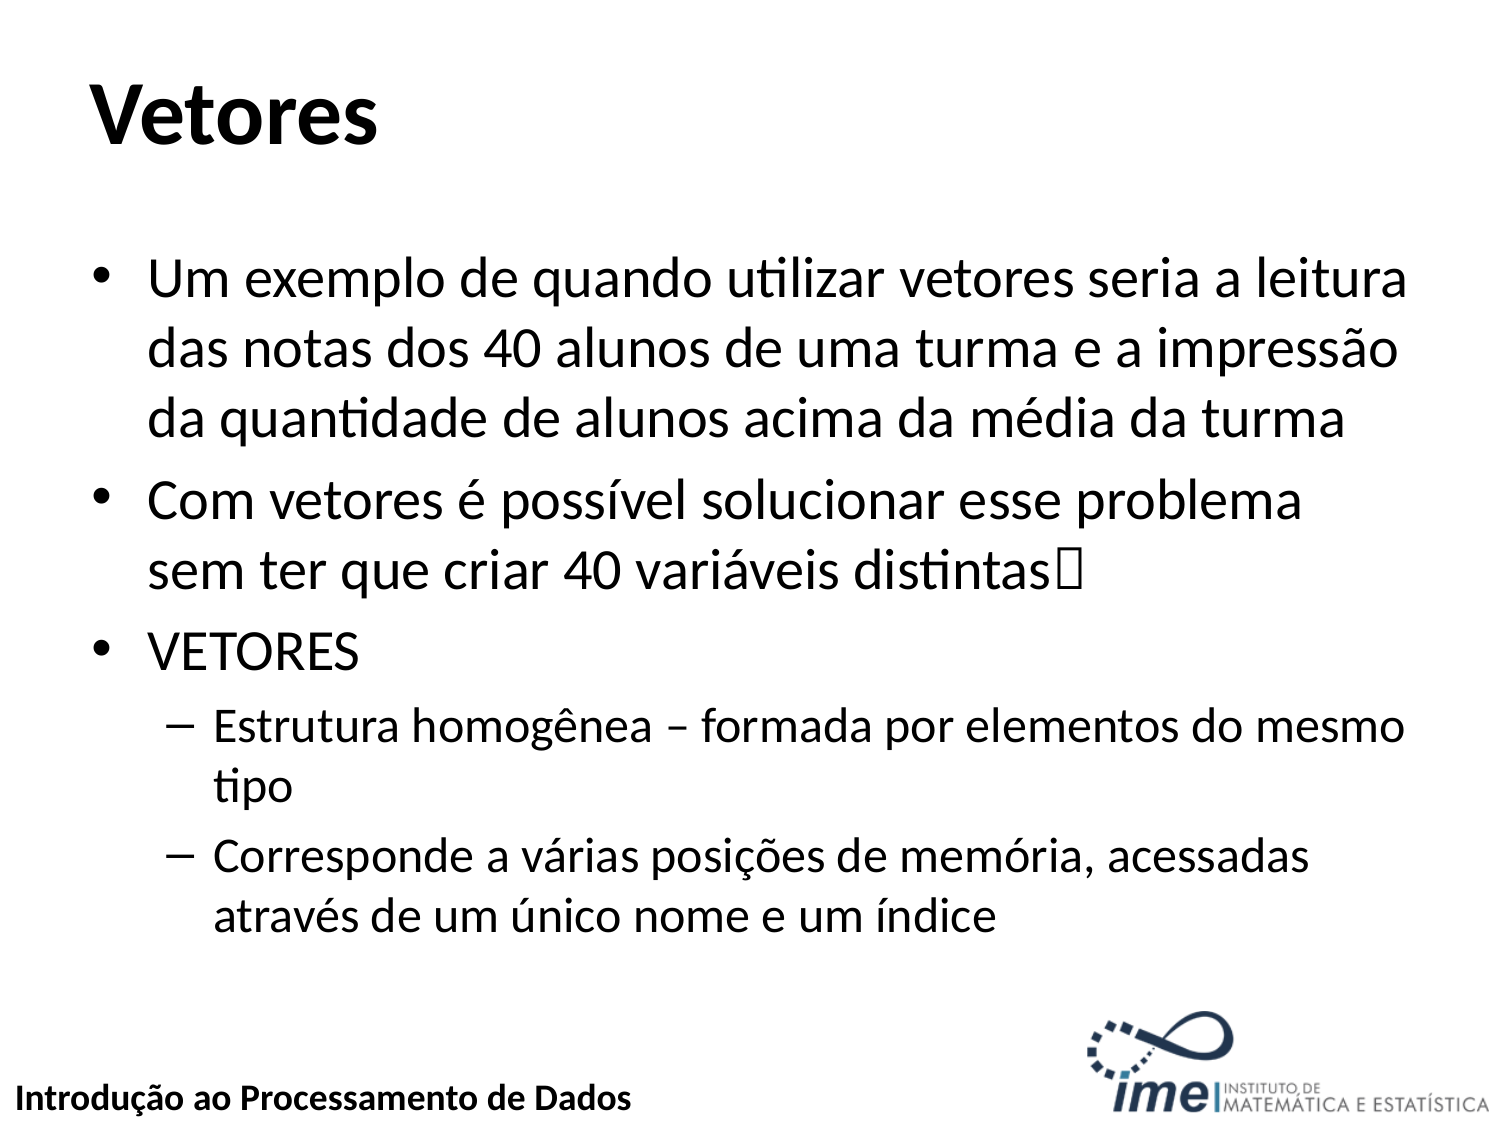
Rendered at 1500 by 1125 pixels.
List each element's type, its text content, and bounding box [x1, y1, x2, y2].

list Um exemplo de quando utilizar vetores seria a leitura das notas dos 40 alunos de uma turma e a impressão da quantidade de alunos acima da média da turma Com vetores é possível solucionar esse problema sem ter que criar 40 variáveis distintas VETORES Estrutura homogênea – formada por elementos do mesmo tipo Corresponde a várias posições de memória, acessadas através de um único nome e um índice [76, 231, 1427, 1040]
title Vetores [75, 45, 1425, 233]
picture [1086, 1011, 1495, 1115]
